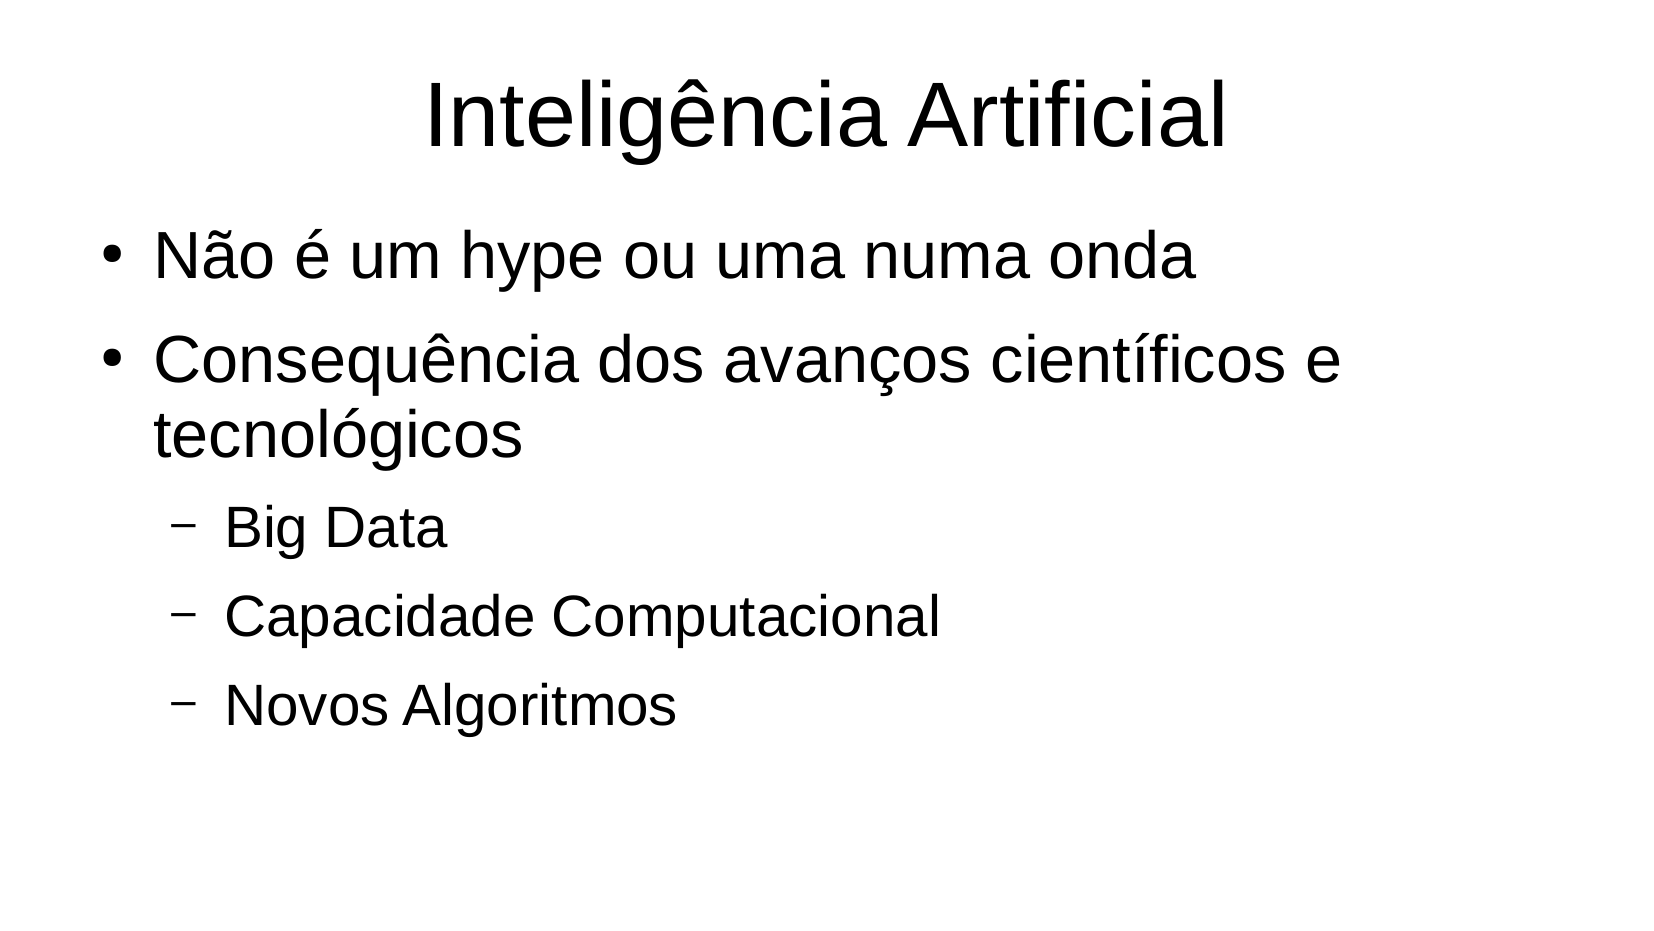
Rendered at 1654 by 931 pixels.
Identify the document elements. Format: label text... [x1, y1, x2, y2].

title Inteligência Artificial [82, 37, 1571, 193]
list Não é um hype ou uma numa onda Consequência dos avanços científicos e tecnológicos Big Data Capacidade Computacional Novos Algoritmos [82, 217, 1571, 758]
